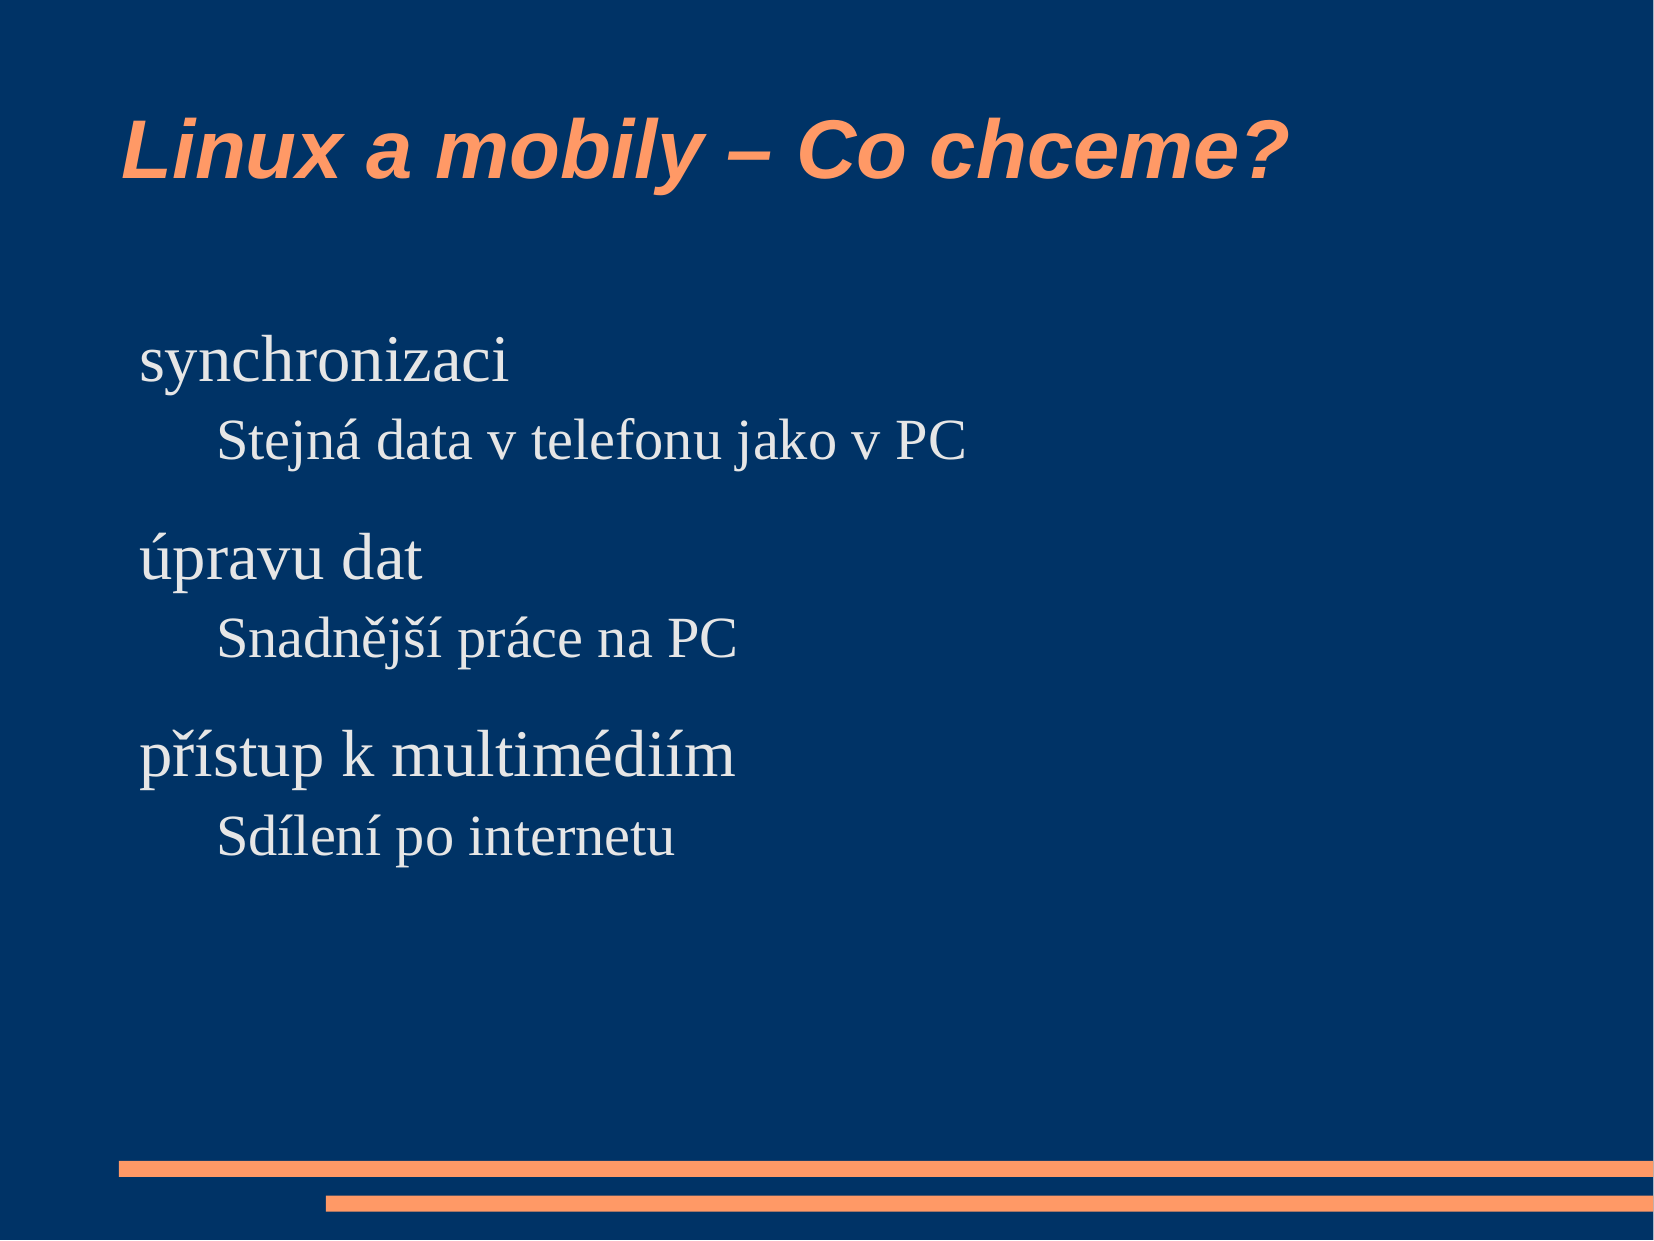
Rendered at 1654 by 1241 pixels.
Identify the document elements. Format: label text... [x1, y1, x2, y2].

title Linux a mobily – Co chceme? [121, 46, 1534, 254]
list synchronizaci Stejná data v telefonu jako v PC úpravu dat Snadnější práce na PC přístup k multimédiím Sdílení po internetu [121, 322, 1561, 1133]
